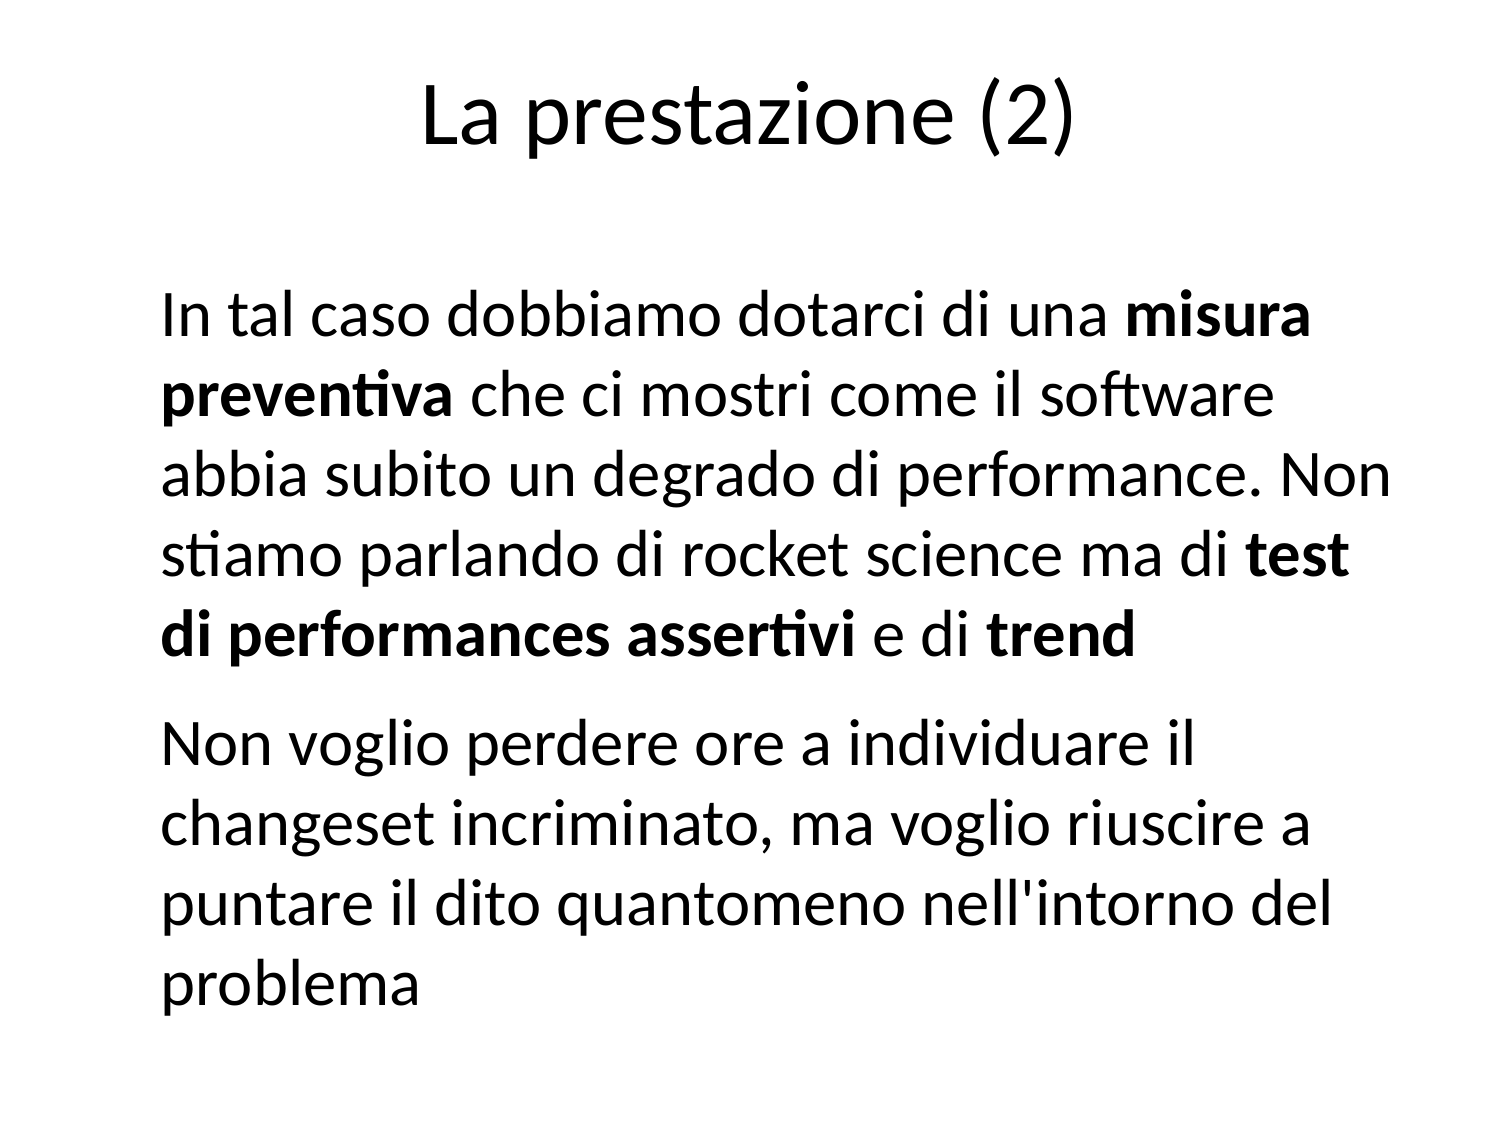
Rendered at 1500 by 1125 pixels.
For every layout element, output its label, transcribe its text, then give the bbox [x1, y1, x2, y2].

title La prestazione (2) [75, 45, 1425, 233]
list In tal caso dobbiamo dotarci di una misura preventiva che ci mostri come il software abbia subito un degrado di performance. Non stiamo parlando di rocket science ma di test di performances assertivi e di trend Non voglio perdere ore a individuare il changeset incriminato, ma voglio riuscire a puntare il dito quantomeno nell'intorno del problema [75, 262, 1425, 1005]
